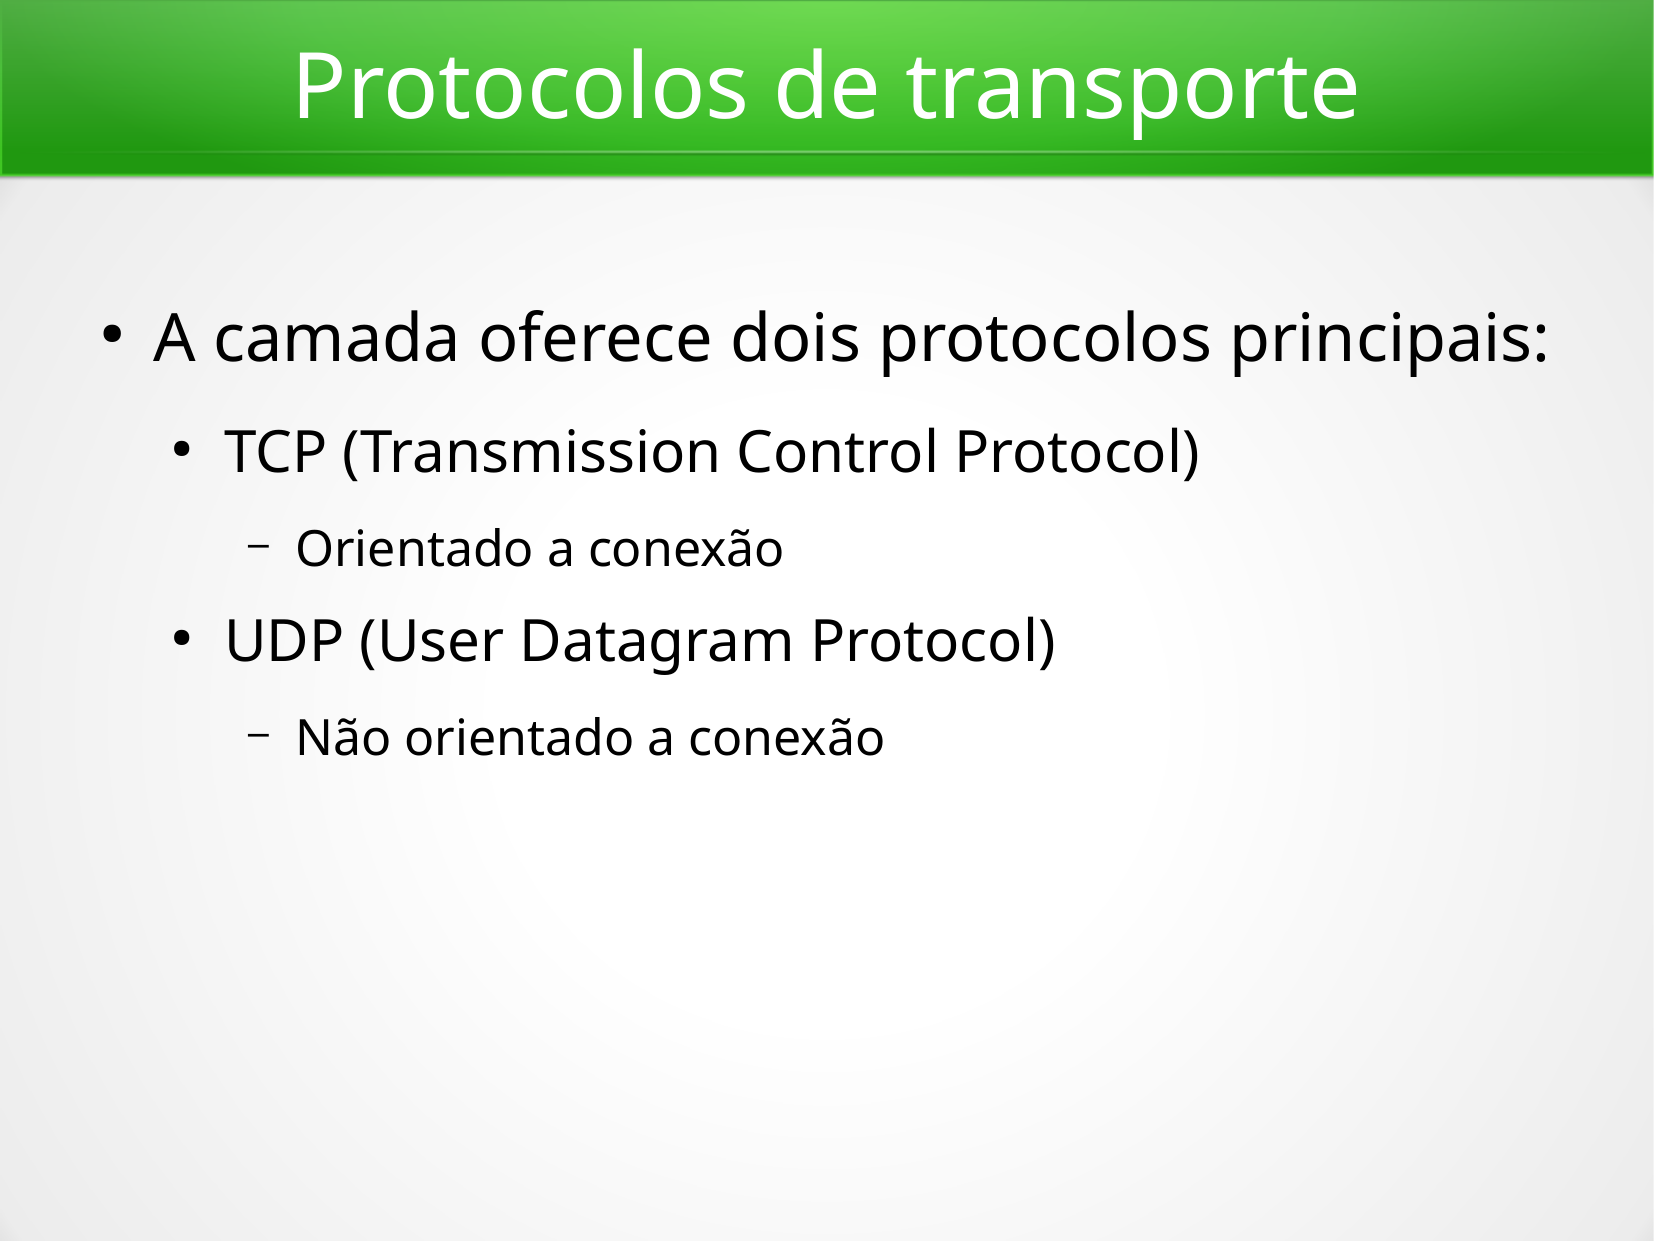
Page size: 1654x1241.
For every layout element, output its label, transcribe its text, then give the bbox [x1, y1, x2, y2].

title Protocolos de transporte [82, 11, 1571, 154]
list A camada oferece dois protocolos principais: TCP (Transmission Control Protocol) Orientado a conexão UDP (User Datagram Protocol) Não orientado a conexão [82, 290, 1571, 1010]
picture [0, 0, 1654, 1241]
